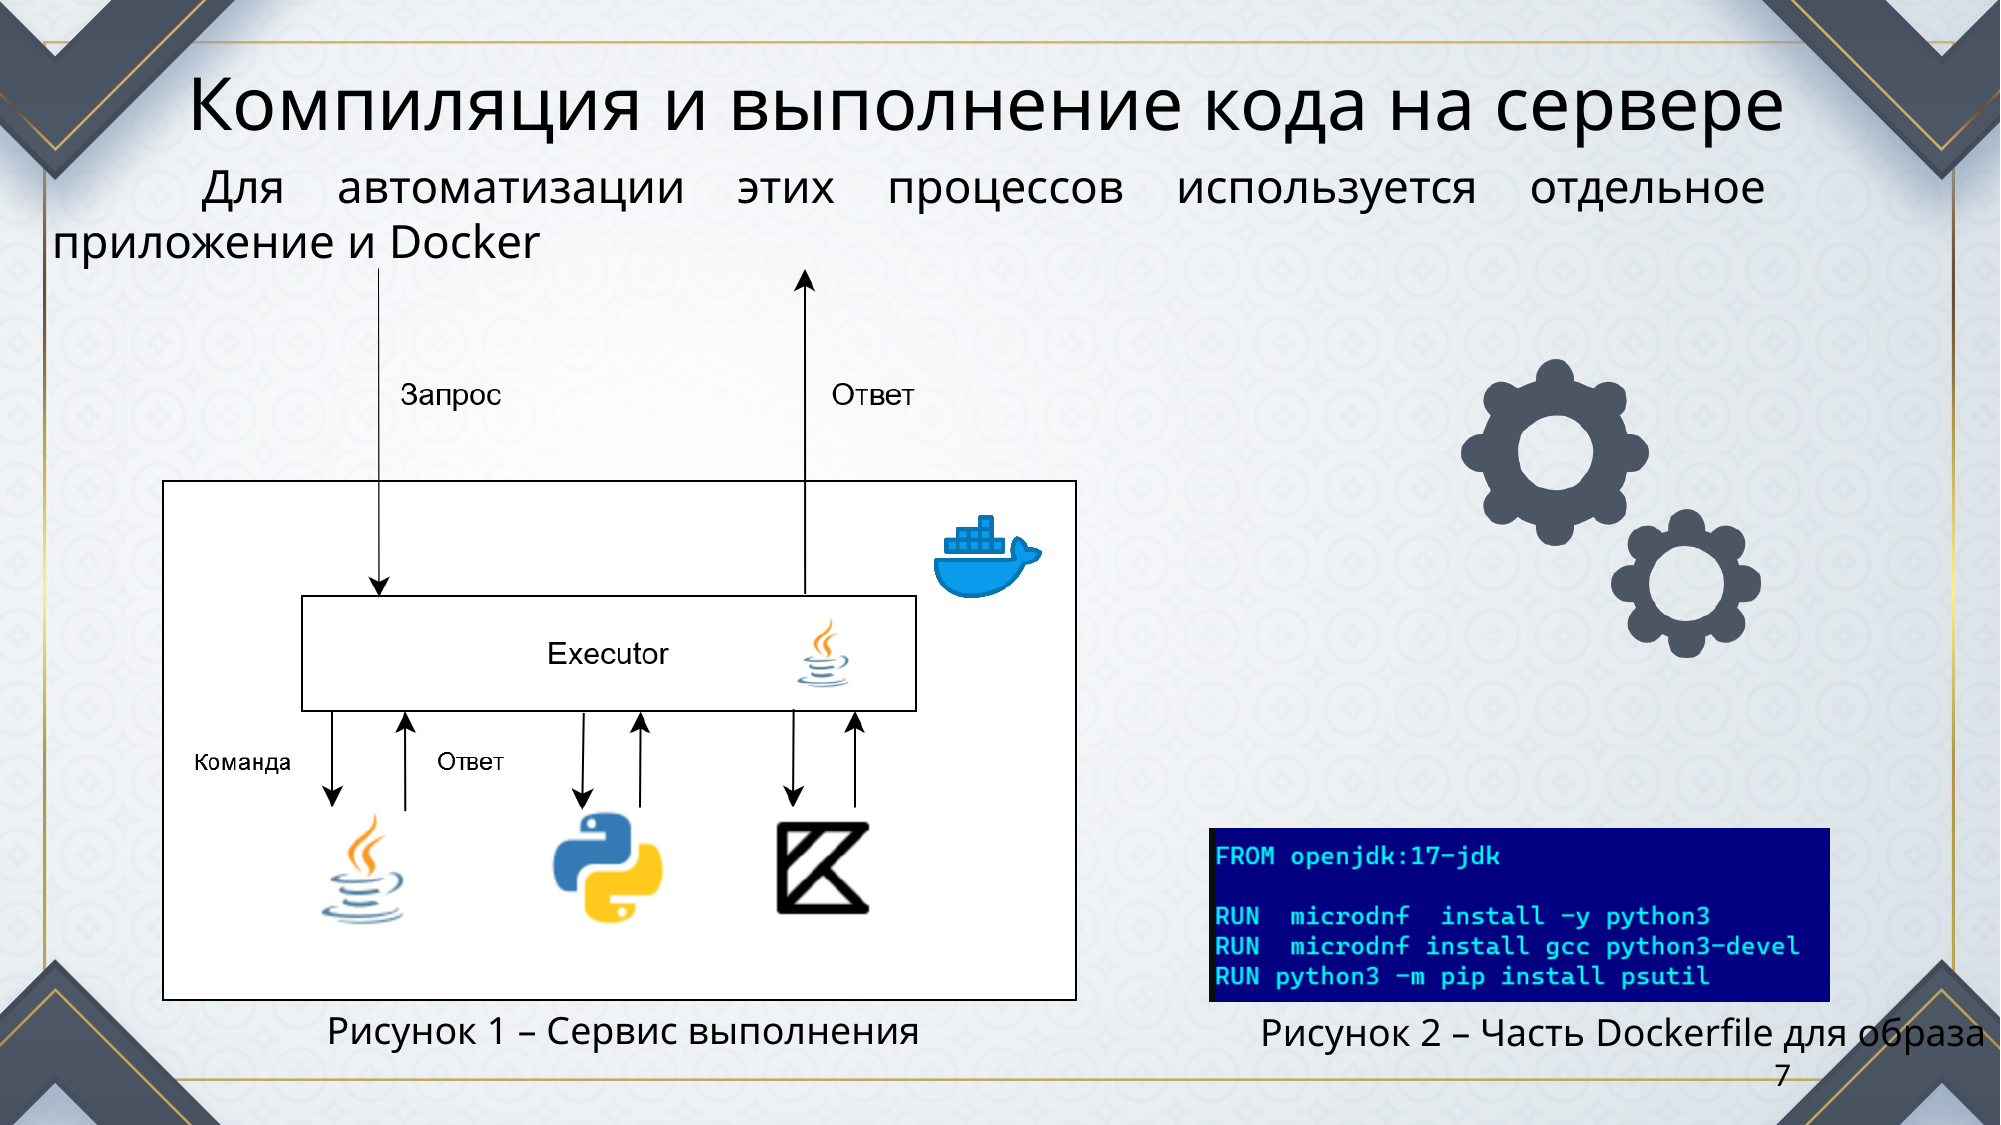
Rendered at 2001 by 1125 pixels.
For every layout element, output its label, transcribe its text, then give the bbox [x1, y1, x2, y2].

title Компиляция и выполнение кода на сервере [187, 59, 1873, 154]
text_box Рисунок 1 – Сервис выполнения [311, 999, 1102, 1060]
text_box Рисунок 2 – Часть Dockerfile для образа [1245, 1001, 2000, 1062]
slide_number <number> [1355, 1042, 1806, 1103]
picture [0, 0, 2000, 1125]
text_box Для автоматизации этих процессов используется отдельное приложение и Docker [37, 150, 1782, 275]
